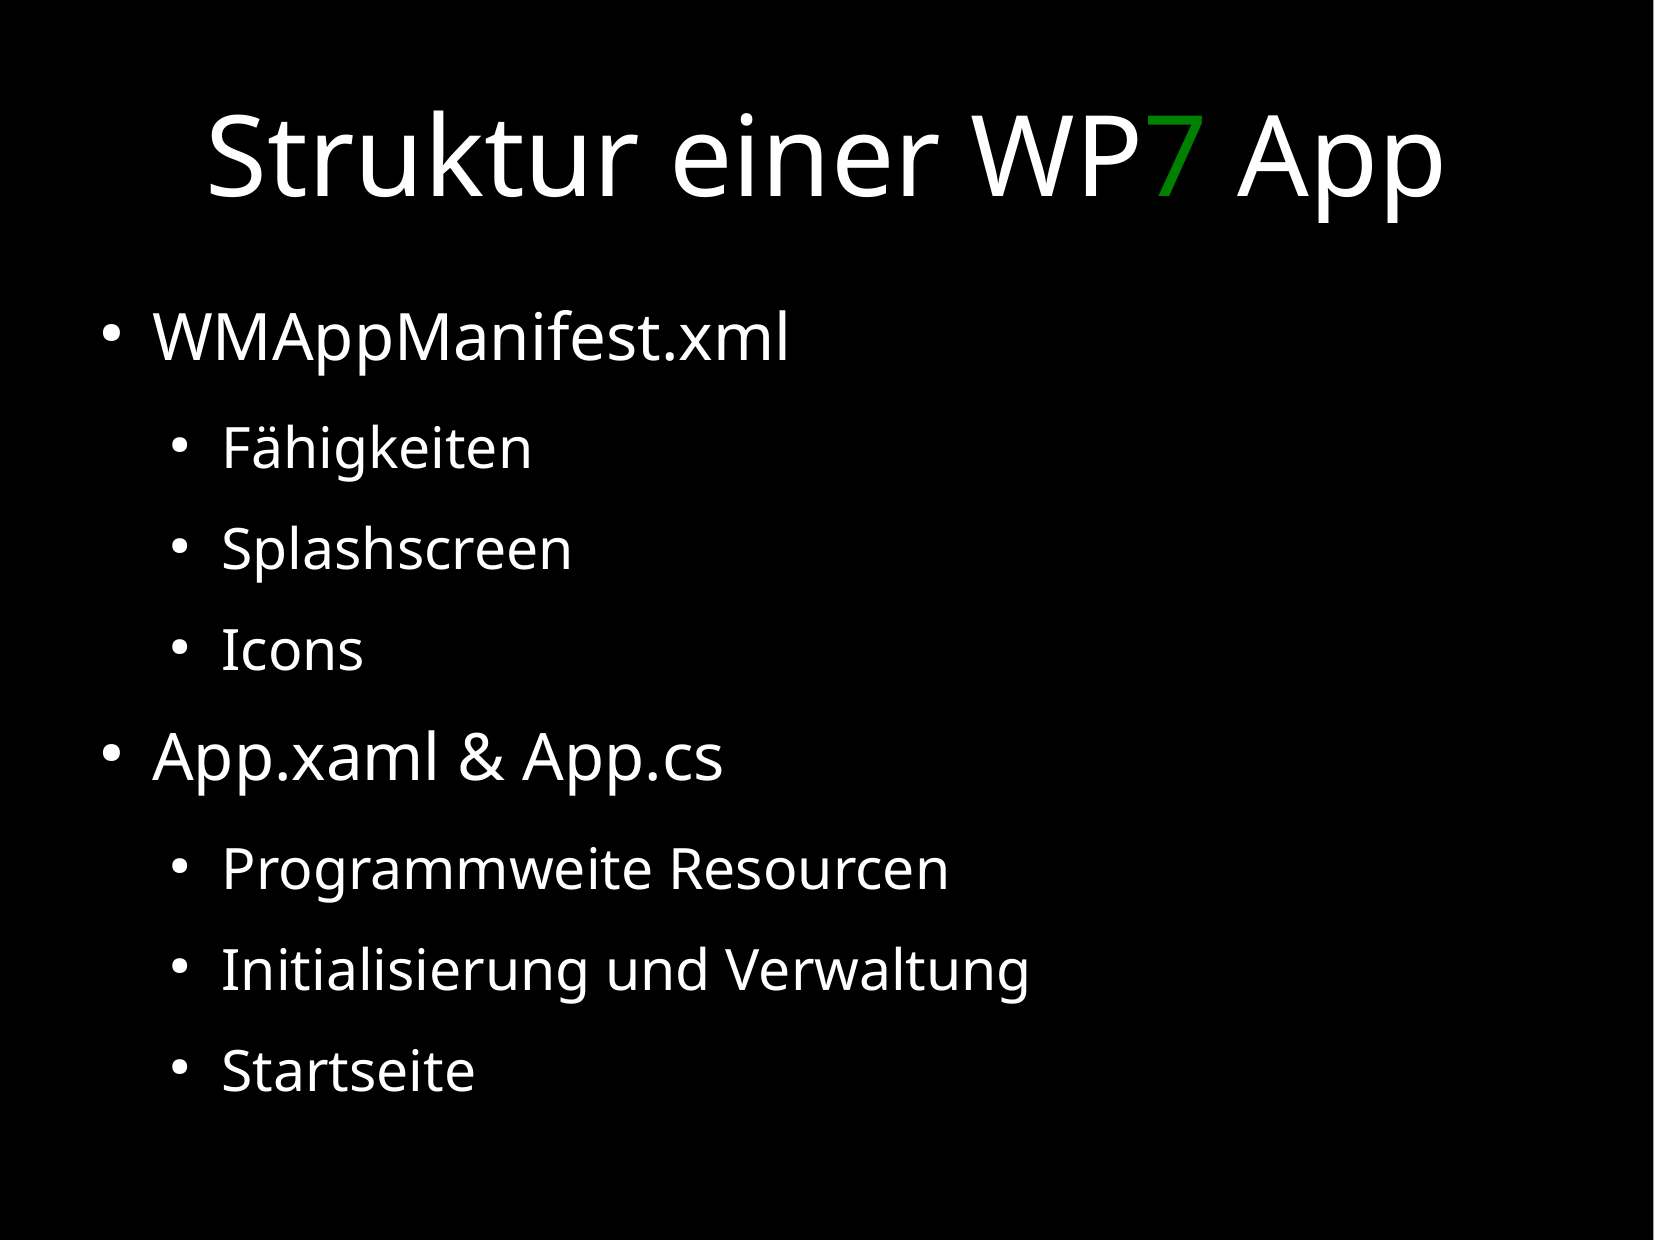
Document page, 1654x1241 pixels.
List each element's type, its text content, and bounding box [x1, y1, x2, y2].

list WMAppManifest.xml Fähigkeiten Splashscreen Icons App.xaml & App.cs Programmweite Resourcen Initialisierung und Verwaltung Startseite [82, 290, 1571, 1109]
title Struktur einer WP7 App [82, 49, 1571, 257]
